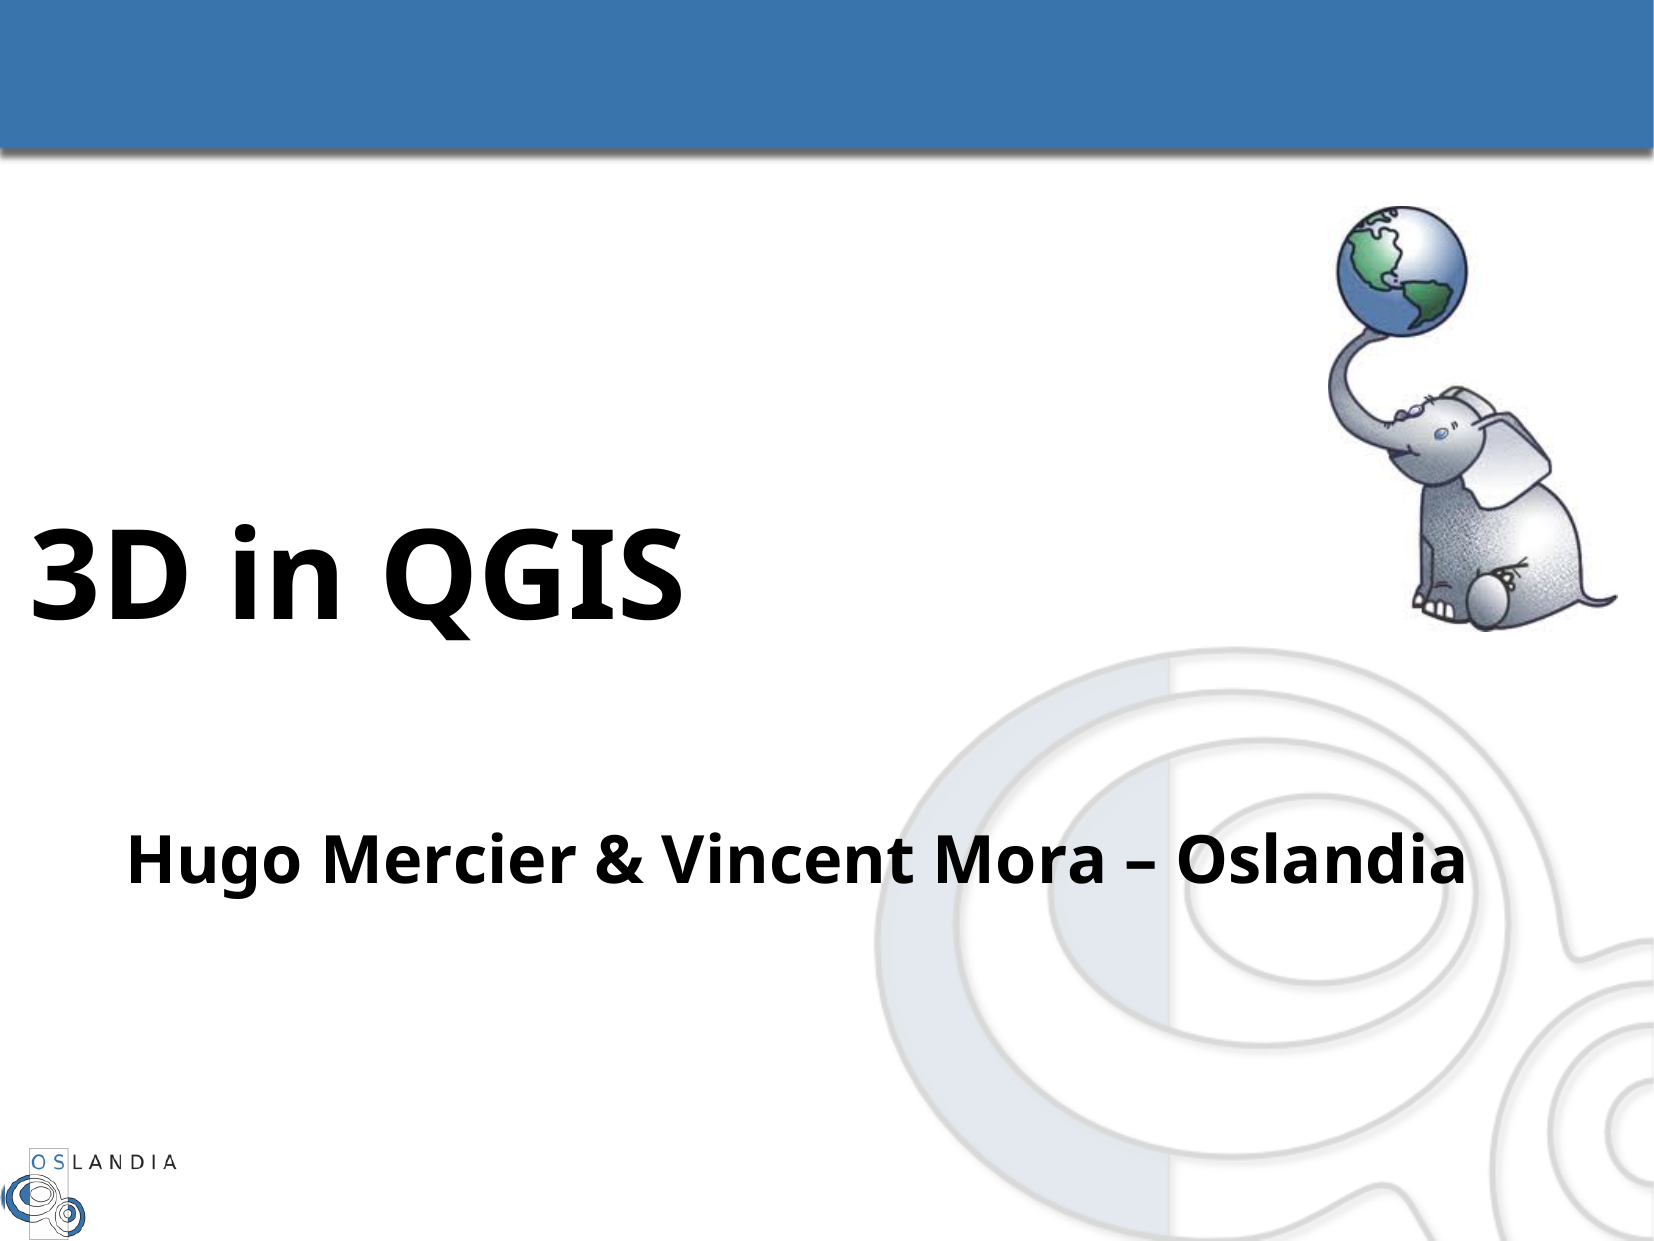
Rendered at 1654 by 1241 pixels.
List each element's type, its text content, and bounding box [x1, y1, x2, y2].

picture [0, 0, 1654, 1241]
subtitle 3D in QGIS Hugo Mercier & Vincent Mora – Oslandia [29, 333, 1565, 1152]
